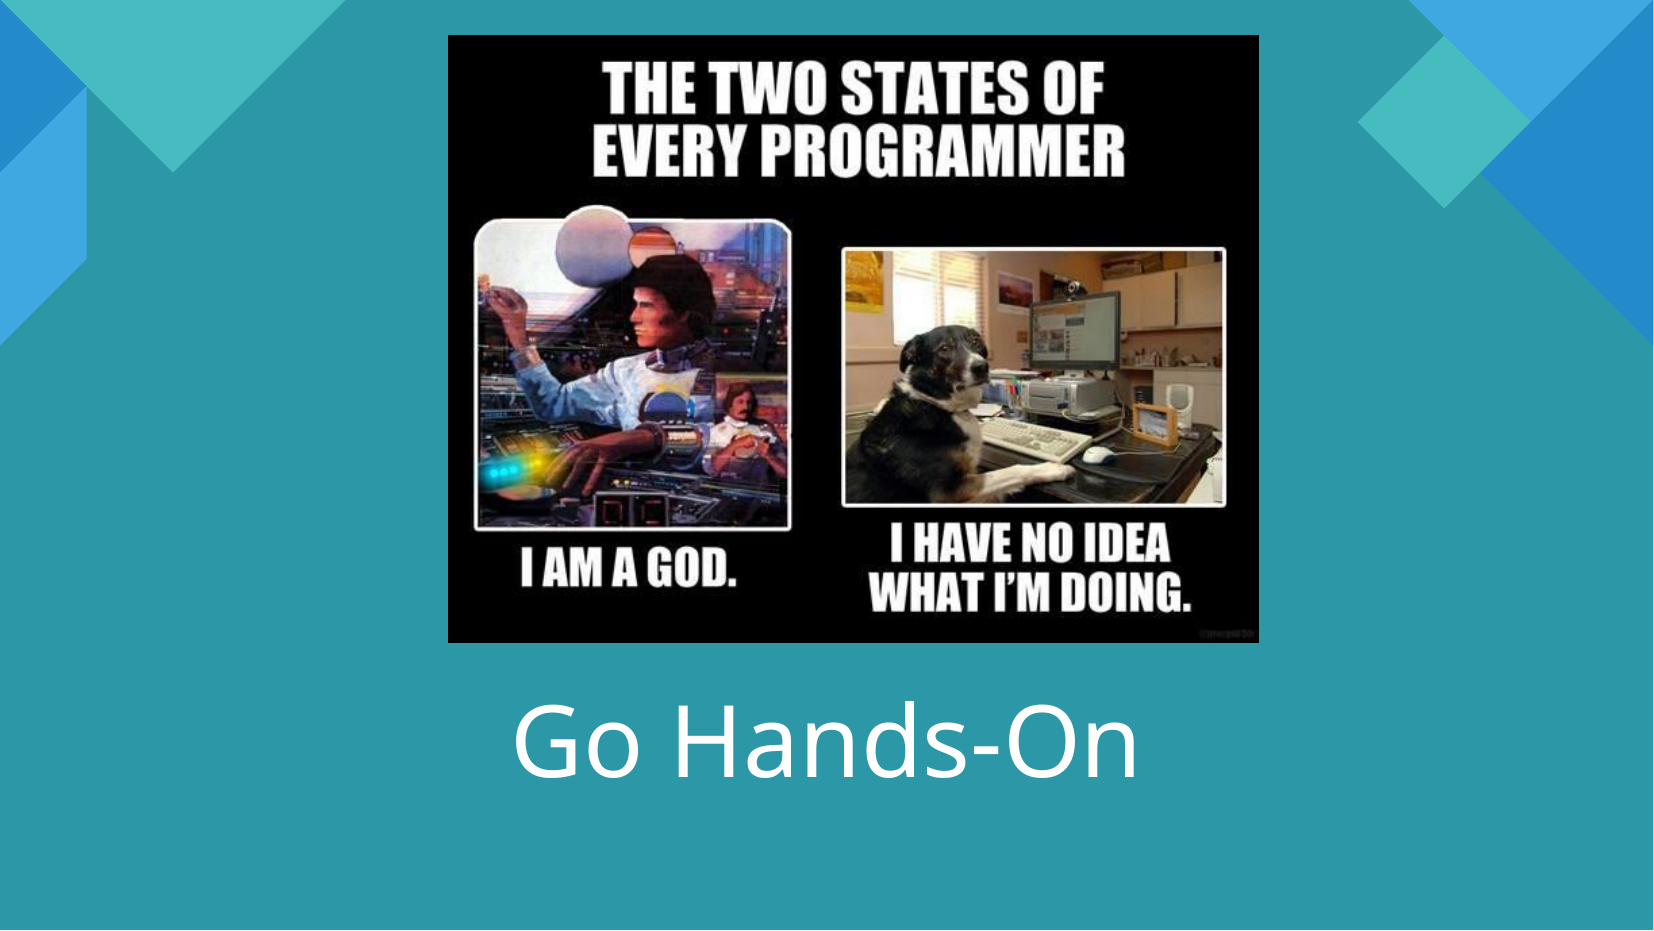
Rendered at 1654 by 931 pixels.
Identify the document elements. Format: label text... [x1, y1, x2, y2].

picture [448, 35, 1259, 643]
title Go Hands-On [59, 649, 1595, 827]
